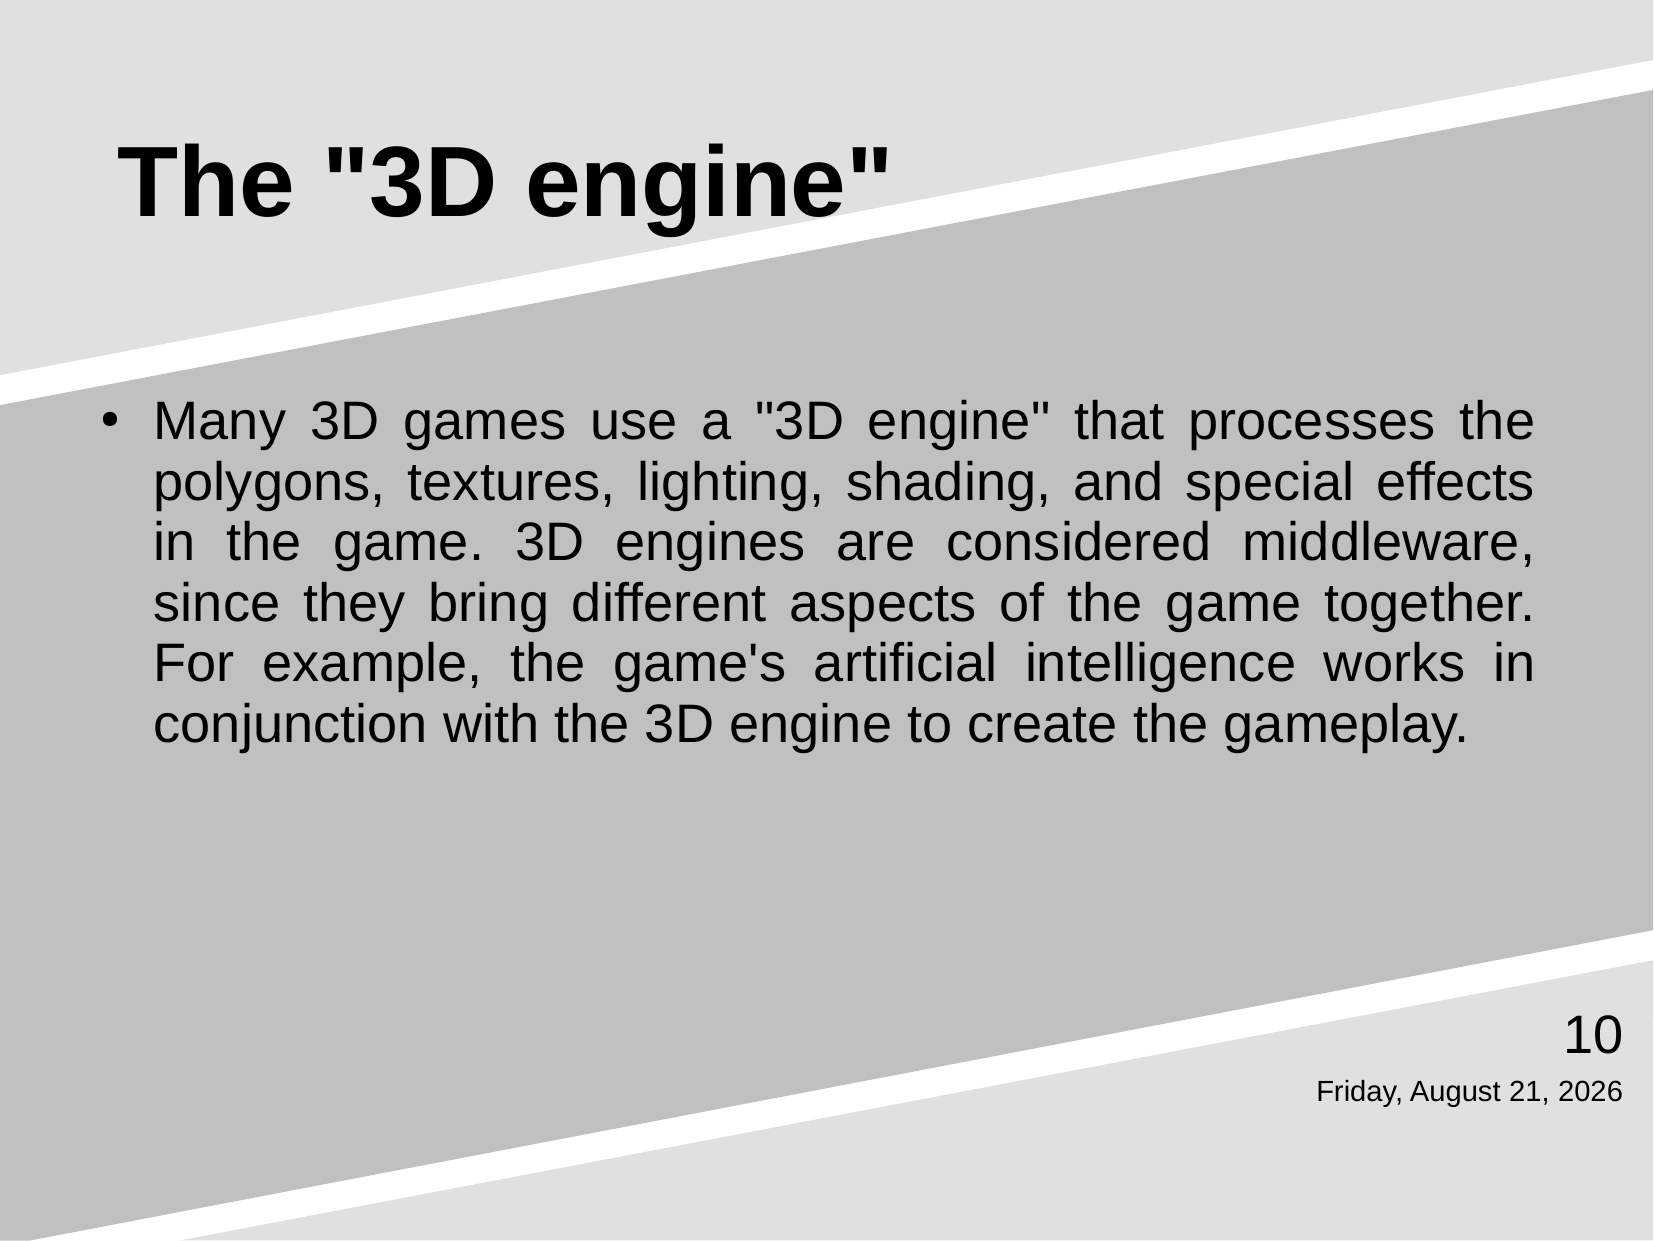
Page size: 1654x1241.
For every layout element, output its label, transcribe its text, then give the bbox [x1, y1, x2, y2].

title The "3D engine" [117, 77, 1606, 286]
list Many 3D games use a "3D engine" that processes the polygons, textures, lighting, shading, and special effects in the game. 3D engines are considered middleware, since they bring different aspects of the game together. For example, the game's artificial intelligence works in conjunction with the 3D engine to create the gameplay. [82, 390, 1538, 1111]
